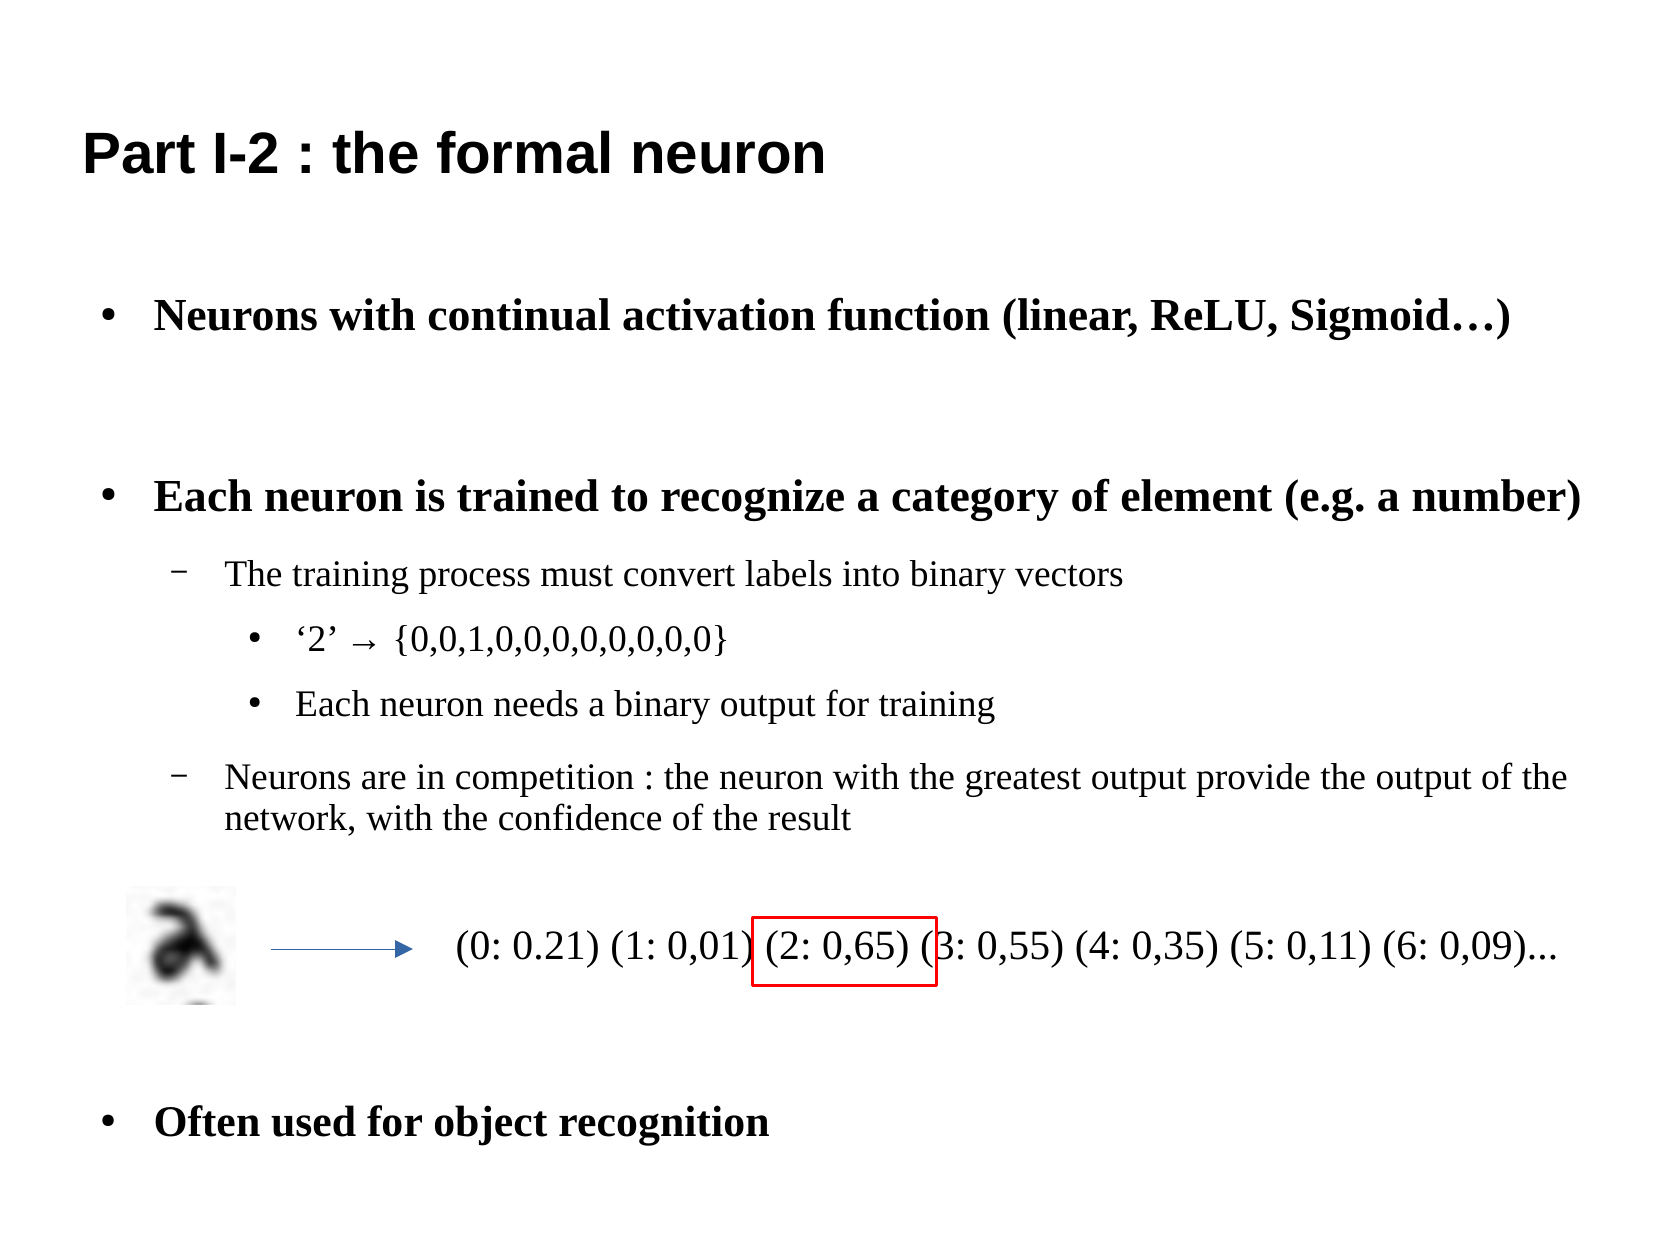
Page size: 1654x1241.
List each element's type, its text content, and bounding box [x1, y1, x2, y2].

list Neurons with continual activation function (linear, ReLU, Sigmoid…) Each neuron is trained to recognize a category of element (e.g. a number) The training process must convert labels into binary vectors ‘2’ → {0,0,1,0,0,0,0,0,0,0,0} Each neuron needs a binary output for training Neurons are in competition : the neuron with the greatest output provide the output of the network, with the confidence of the result Often used for object recognition [82, 290, 1597, 1182]
text_box (0: 0.21) (1: 0,01) (2: 0,65) (3: 0,55) (4: 0,35) (5: 0,11) (6: 0,09)... [370, 914, 1617, 1022]
picture [126, 886, 236, 1005]
title Part I-2 : the formal neuron [82, 49, 1571, 257]
